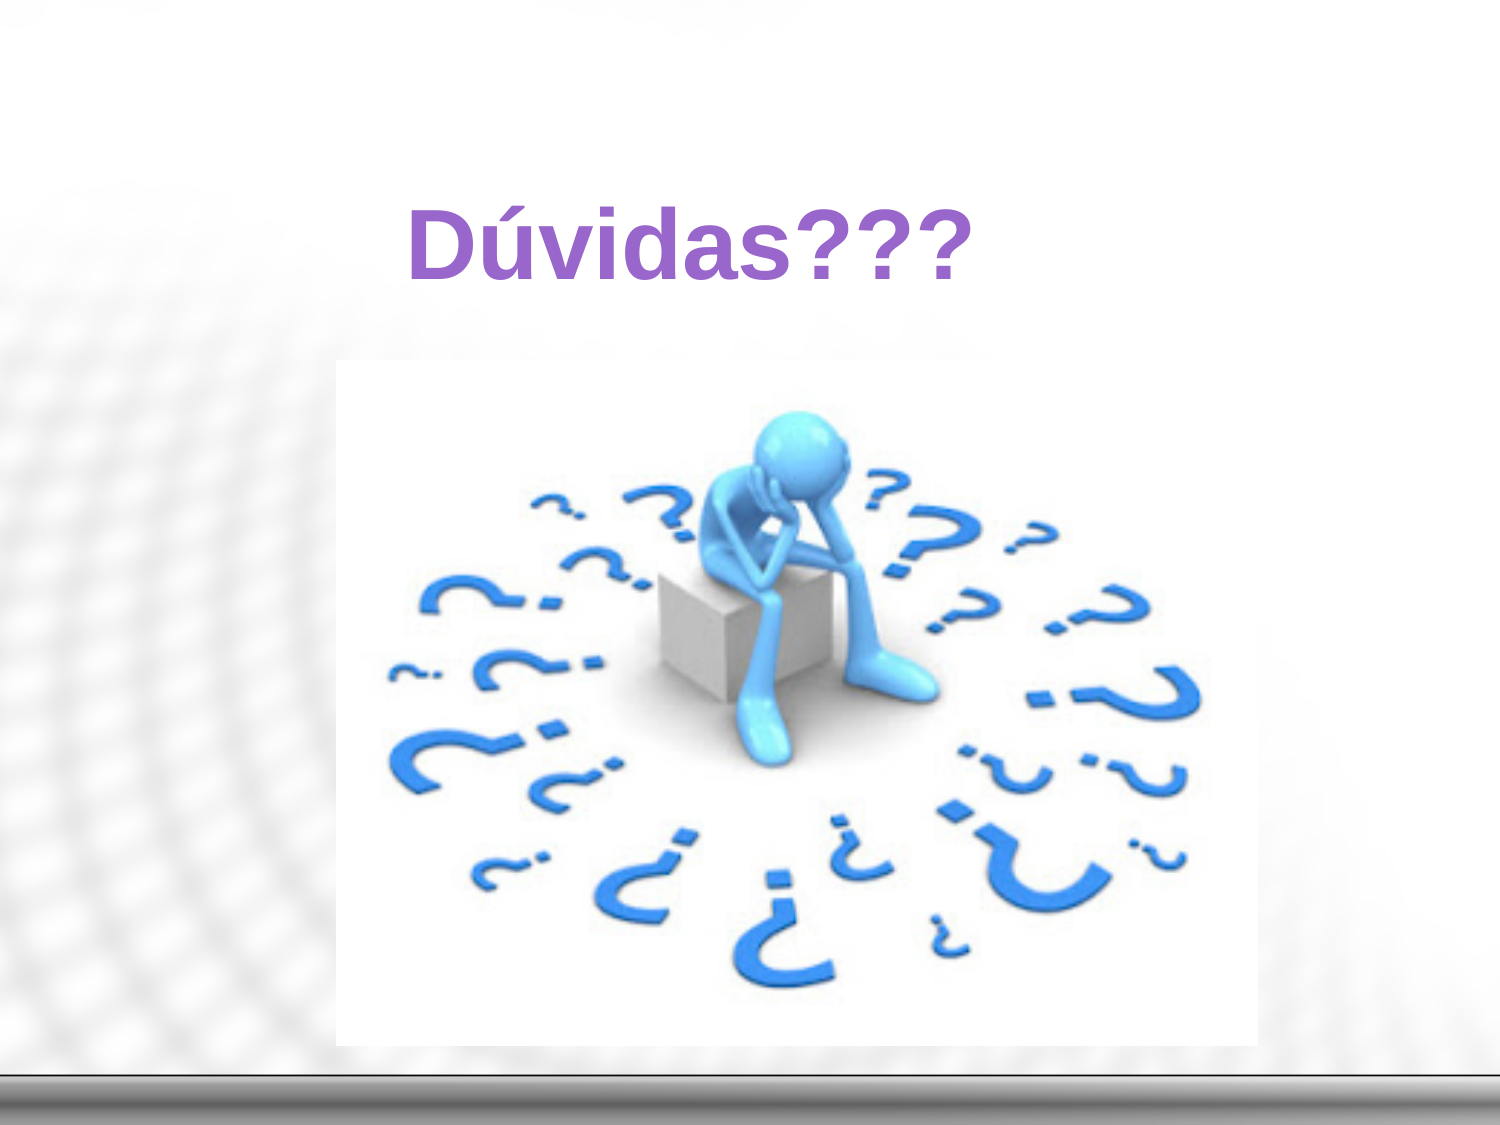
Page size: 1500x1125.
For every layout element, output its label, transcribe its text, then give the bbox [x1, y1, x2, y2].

picture [0, 0, 1500, 1125]
subtitle Dúvidas??? [0, 1, 1383, 479]
